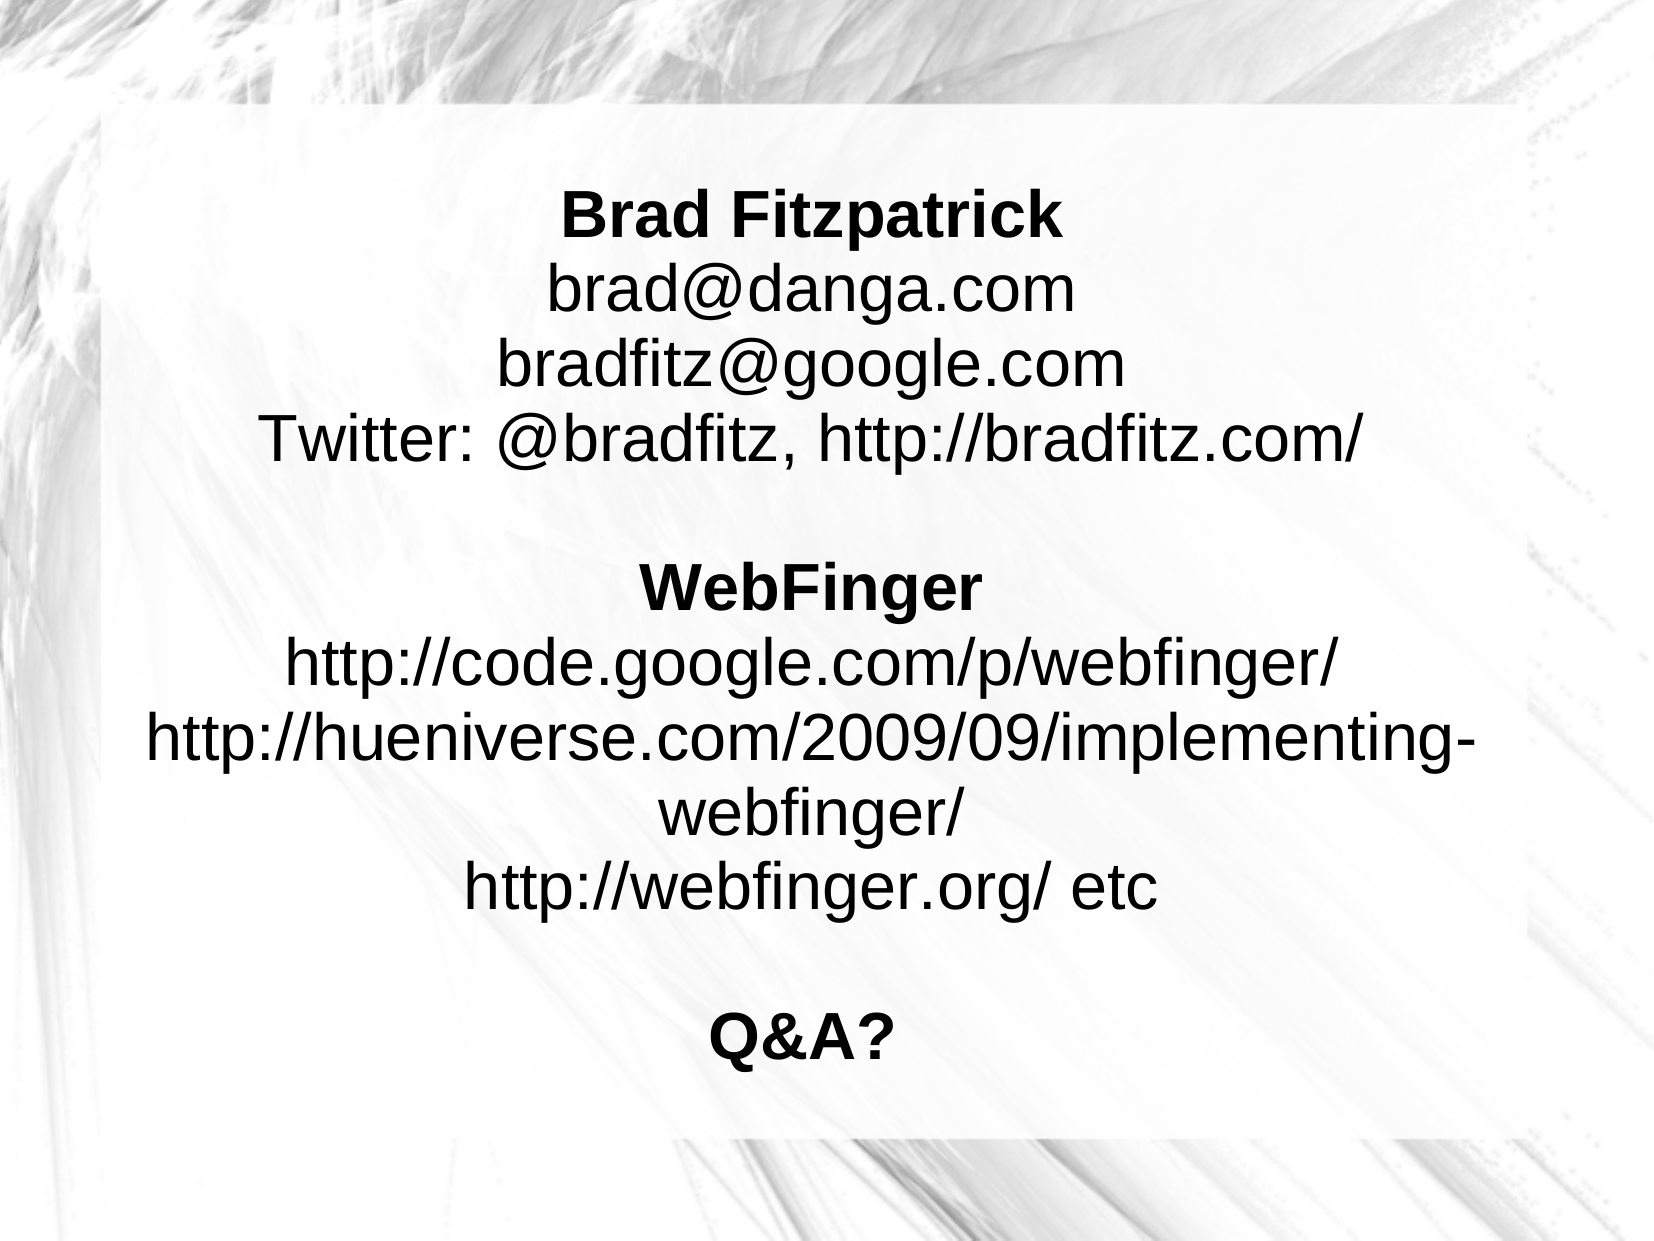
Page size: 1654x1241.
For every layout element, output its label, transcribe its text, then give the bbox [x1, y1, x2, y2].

subtitle Brad Fitzpatrick brad@danga.com bradfitz@google.com Twitter: @bradfitz, http://bradfitz.com/ WebFinger http://code.google.com/p/webfinger/ http://hueniverse.com/2009/09/implementing-webfinger/ http://webfinger.org/ etc Q&A? [118, 119, 1506, 1131]
picture [0, 0, 1654, 1241]
